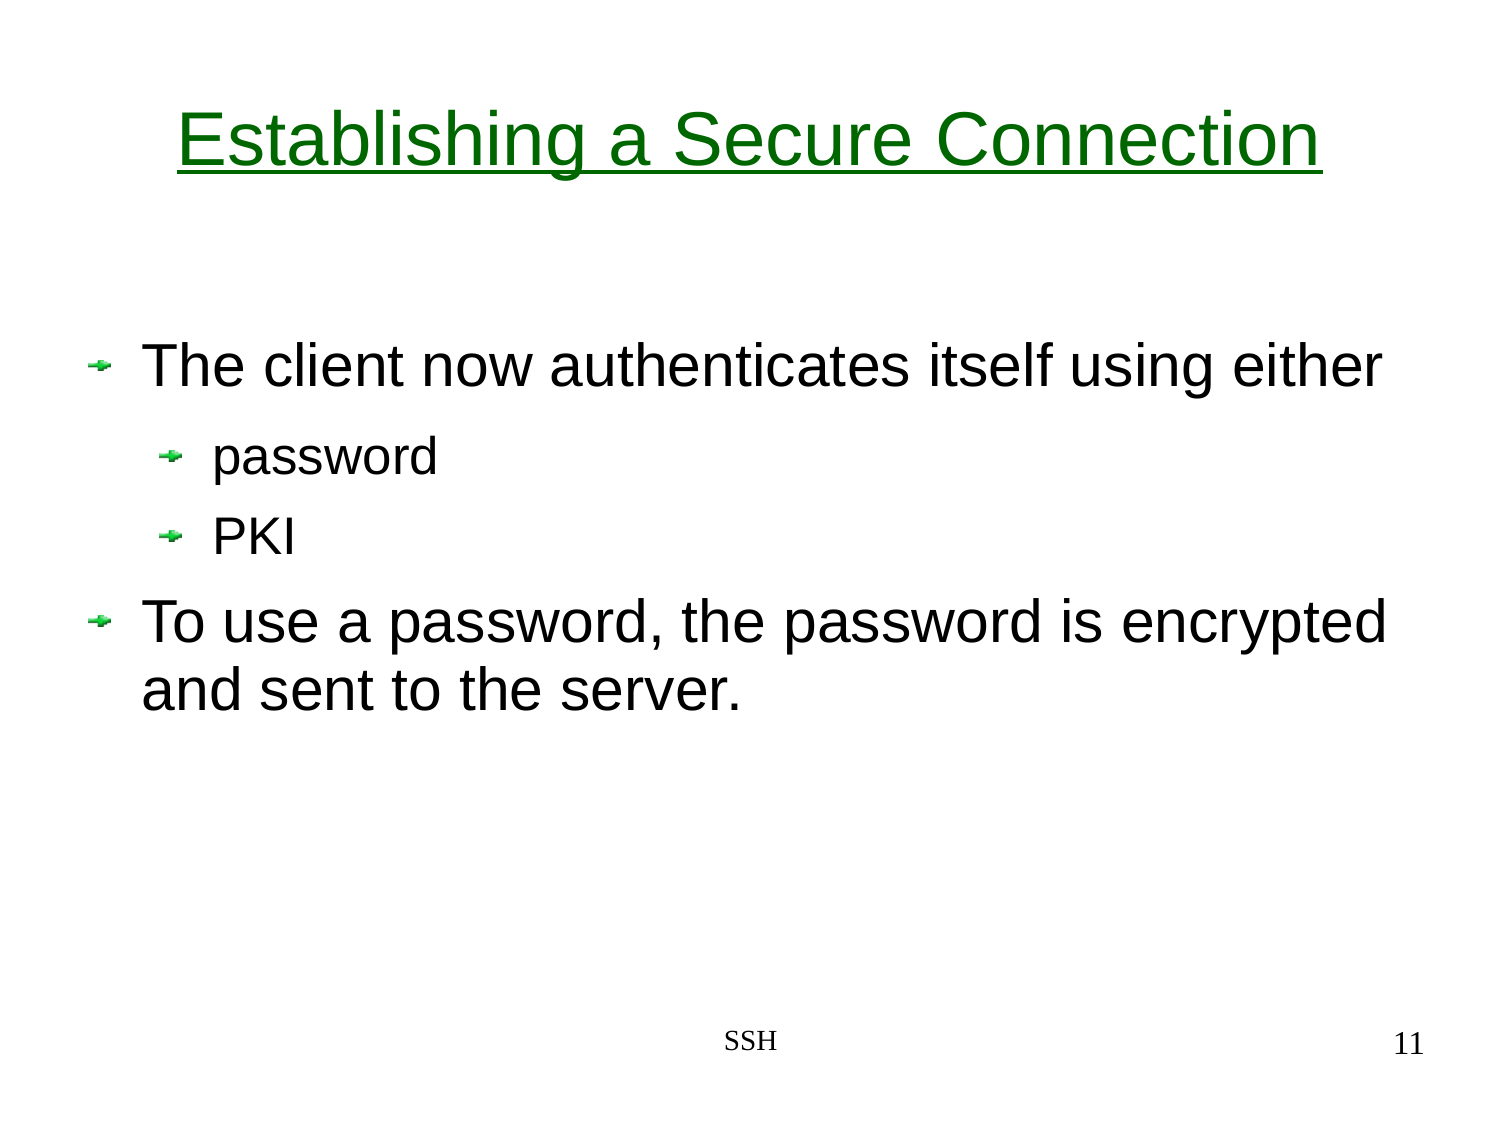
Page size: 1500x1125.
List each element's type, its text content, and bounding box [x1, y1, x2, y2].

title Establishing a Secure Connection [75, 45, 1425, 233]
list The client now authenticates itself using either password PKI To use a password, the password is encrypted and sent to the server. [70, 331, 1453, 922]
